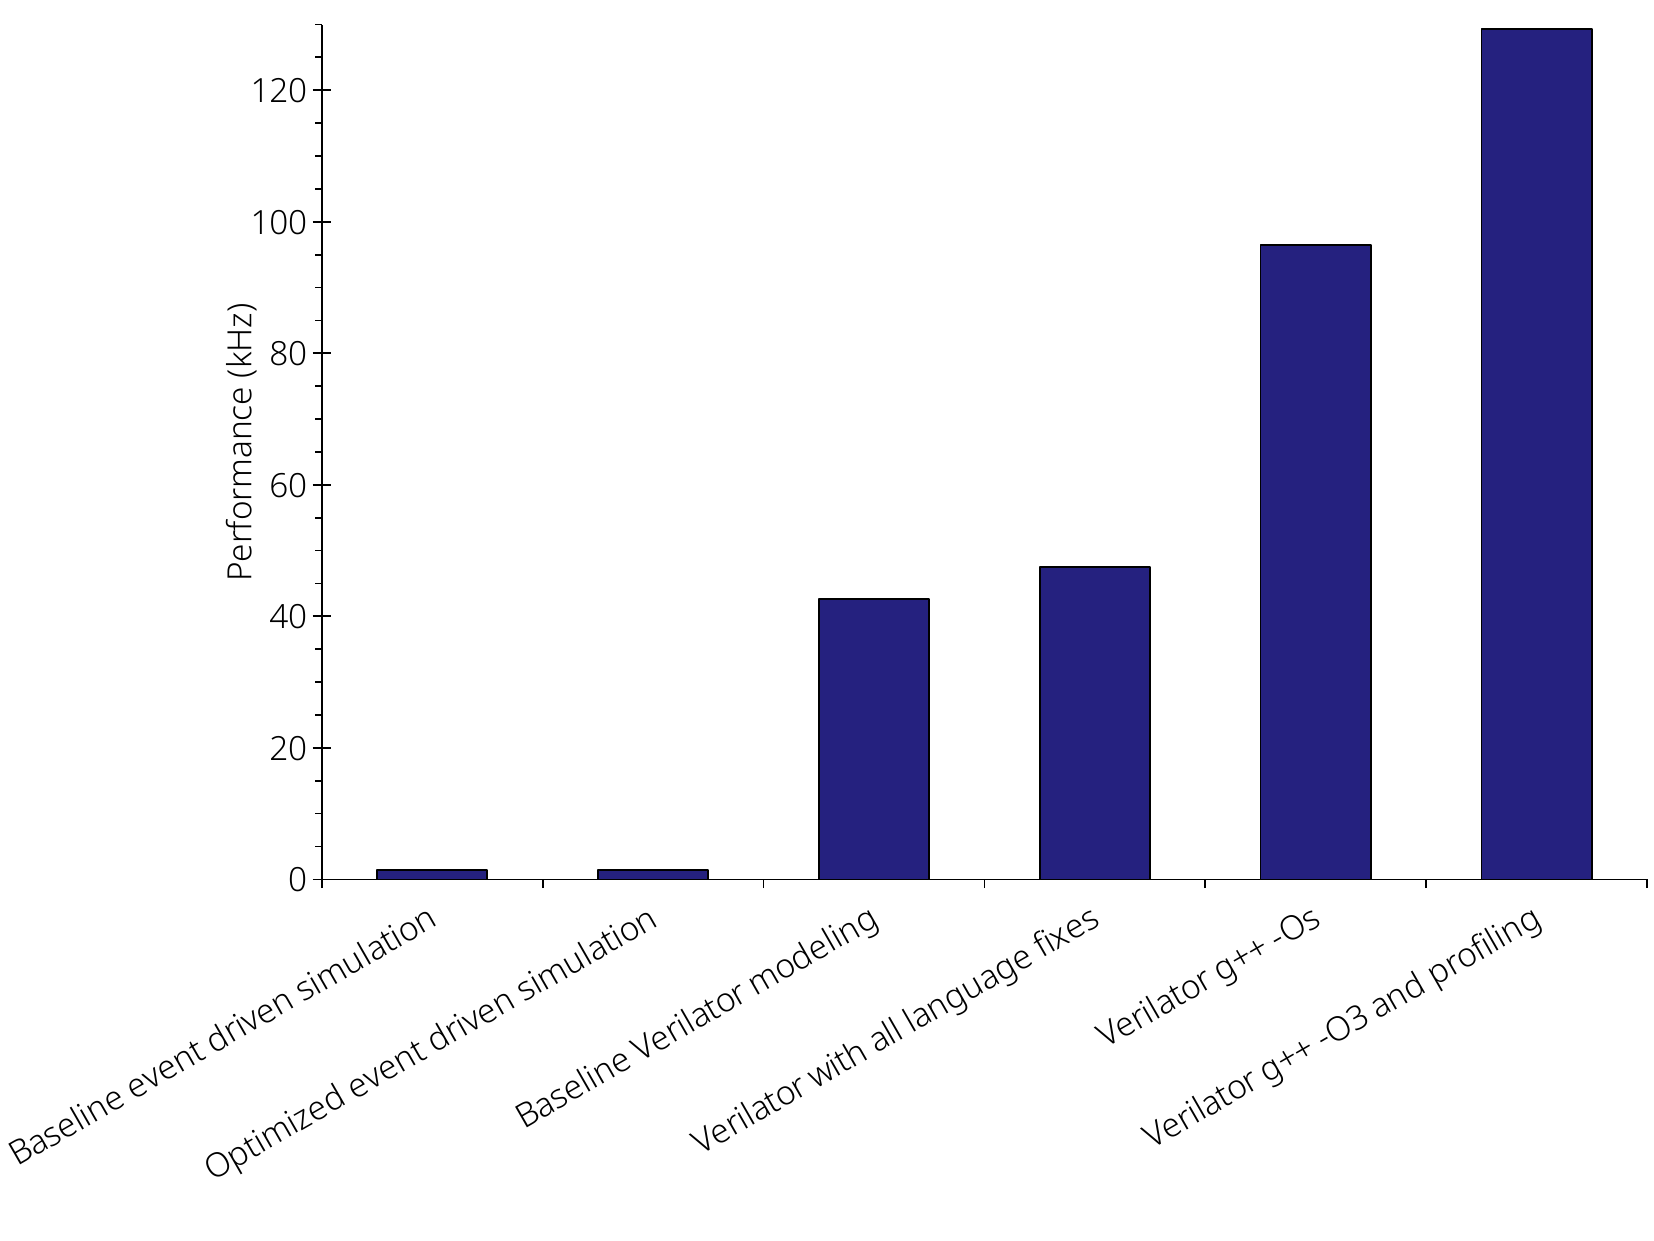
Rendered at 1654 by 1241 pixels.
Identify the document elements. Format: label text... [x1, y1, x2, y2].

text_box Performance (kHz) [213, 388, 264, 497]
chart [0, 0, 1654, 1241]
